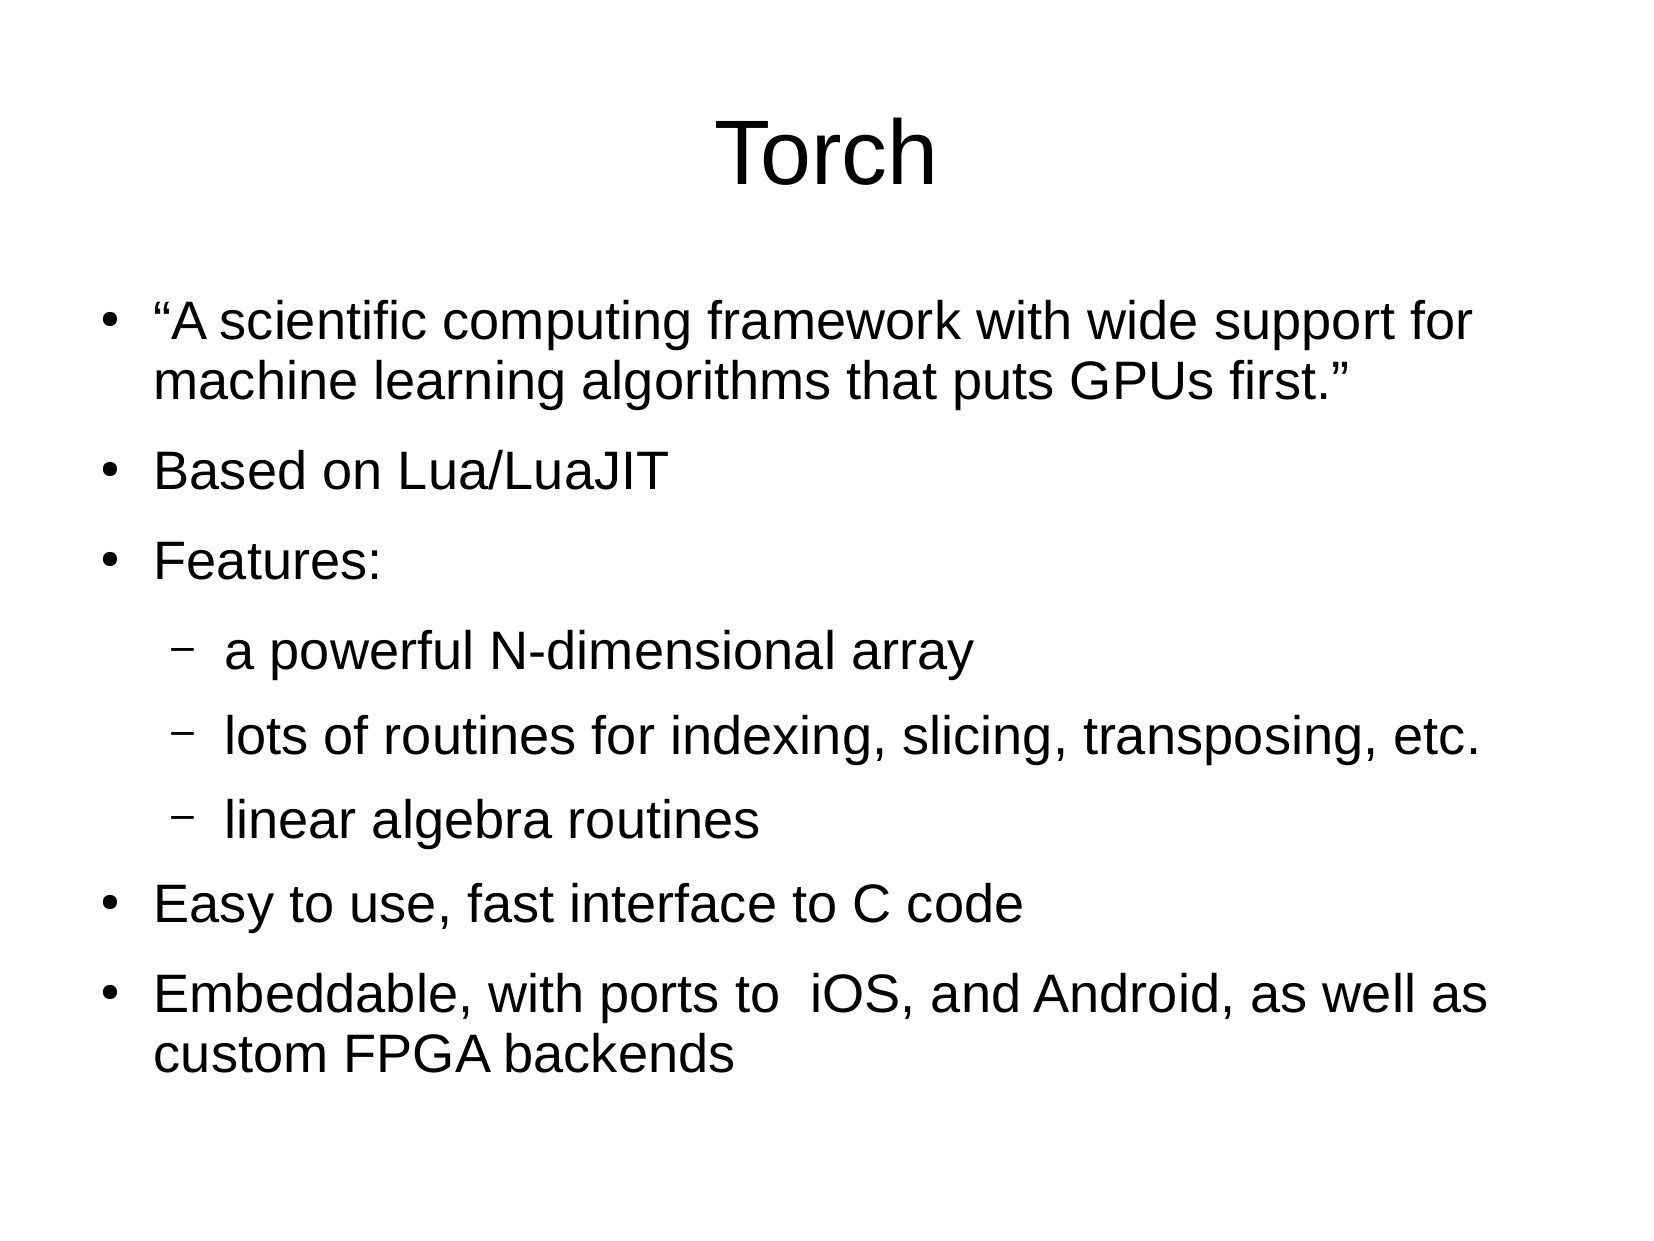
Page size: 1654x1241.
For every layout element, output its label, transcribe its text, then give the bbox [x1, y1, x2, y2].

title Torch [82, 49, 1571, 257]
list “A scientific computing framework with wide support for machine learning algorithms that puts GPUs first.” Based on Lua/LuaJIT Features: a powerful N-dimensional array lots of routines for indexing, slicing, transposing, etc. linear algebra routines Easy to use, fast interface to C code Embeddable, with ports to iOS, and Android, as well as custom FPGA backends [82, 290, 1571, 1109]
